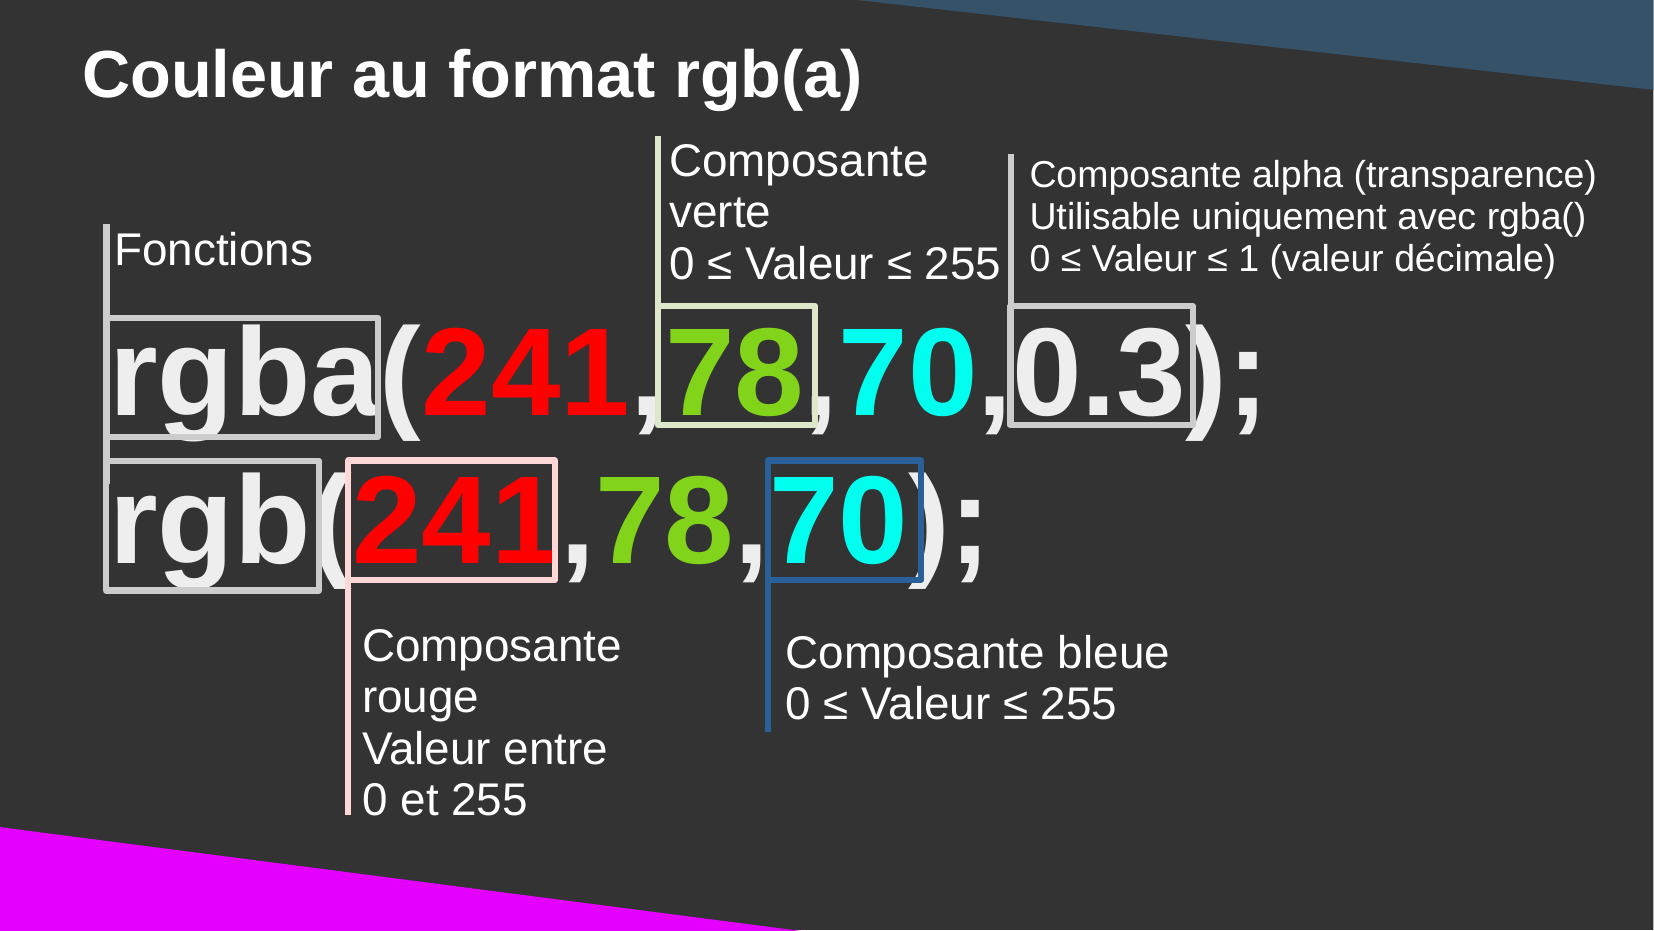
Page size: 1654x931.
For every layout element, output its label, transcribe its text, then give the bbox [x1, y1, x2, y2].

text_box [857, 0, 1654, 90]
title Composante alpha (transparence) Utilisable uniquement avec rgba() 0 ≤ Valeur ≤ 1 (valeur décimale) [1029, 153, 1642, 296]
text_box rgba(241,78,70,0.3); [110, 295, 1312, 485]
text_box rgba(241,78,70,0.3); [94, 295, 103, 442]
text_box [0, 827, 801, 931]
text_box rgb(241,78,70); [94, 442, 1040, 632]
text_box rgb(241,78,70); [771, 464, 918, 577]
title Couleur au format rgb(a) [82, 37, 1571, 122]
text_box rgba(241,78,70,0.3); [110, 321, 375, 434]
text_box rgb(241,78,70); [351, 464, 552, 577]
text_box rgb(241,78,70); [109, 464, 316, 587]
title Fonctions [114, 224, 426, 276]
text_box rgba(241,78,70,0.3); [1014, 309, 1190, 422]
title Composante bleue 0 ≤ Valeur ≤ 255 [785, 627, 1241, 733]
title Composante rouge Valeur entre 0 et 255 [362, 620, 650, 826]
title Composante verte 0 ≤ Valeur ≤ 255 [669, 135, 1004, 341]
text_box rgba(241,78,70,0.3); [661, 309, 812, 422]
